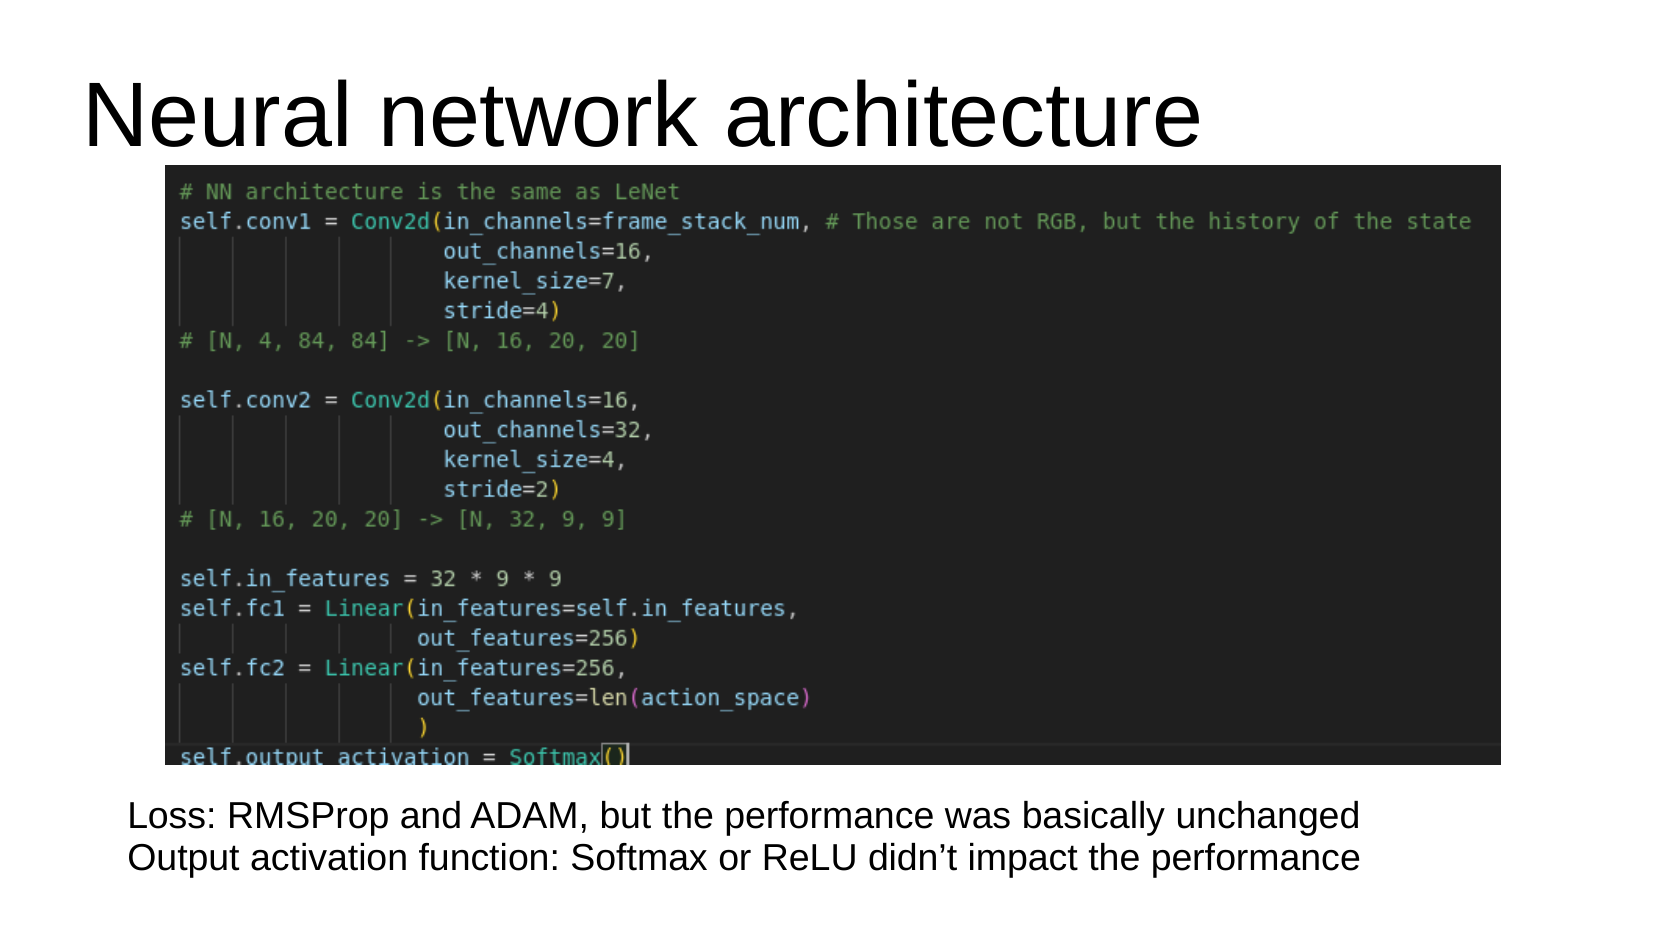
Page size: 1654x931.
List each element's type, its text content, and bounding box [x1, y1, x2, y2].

text_box Loss: RMSProp and ADAM, but the performance was basically unchanged Output activation function: Softmax or ReLU didn’t impact the performance [112, 787, 1576, 887]
title Neural network architecture [82, 37, 1571, 193]
picture [165, 165, 1501, 765]
